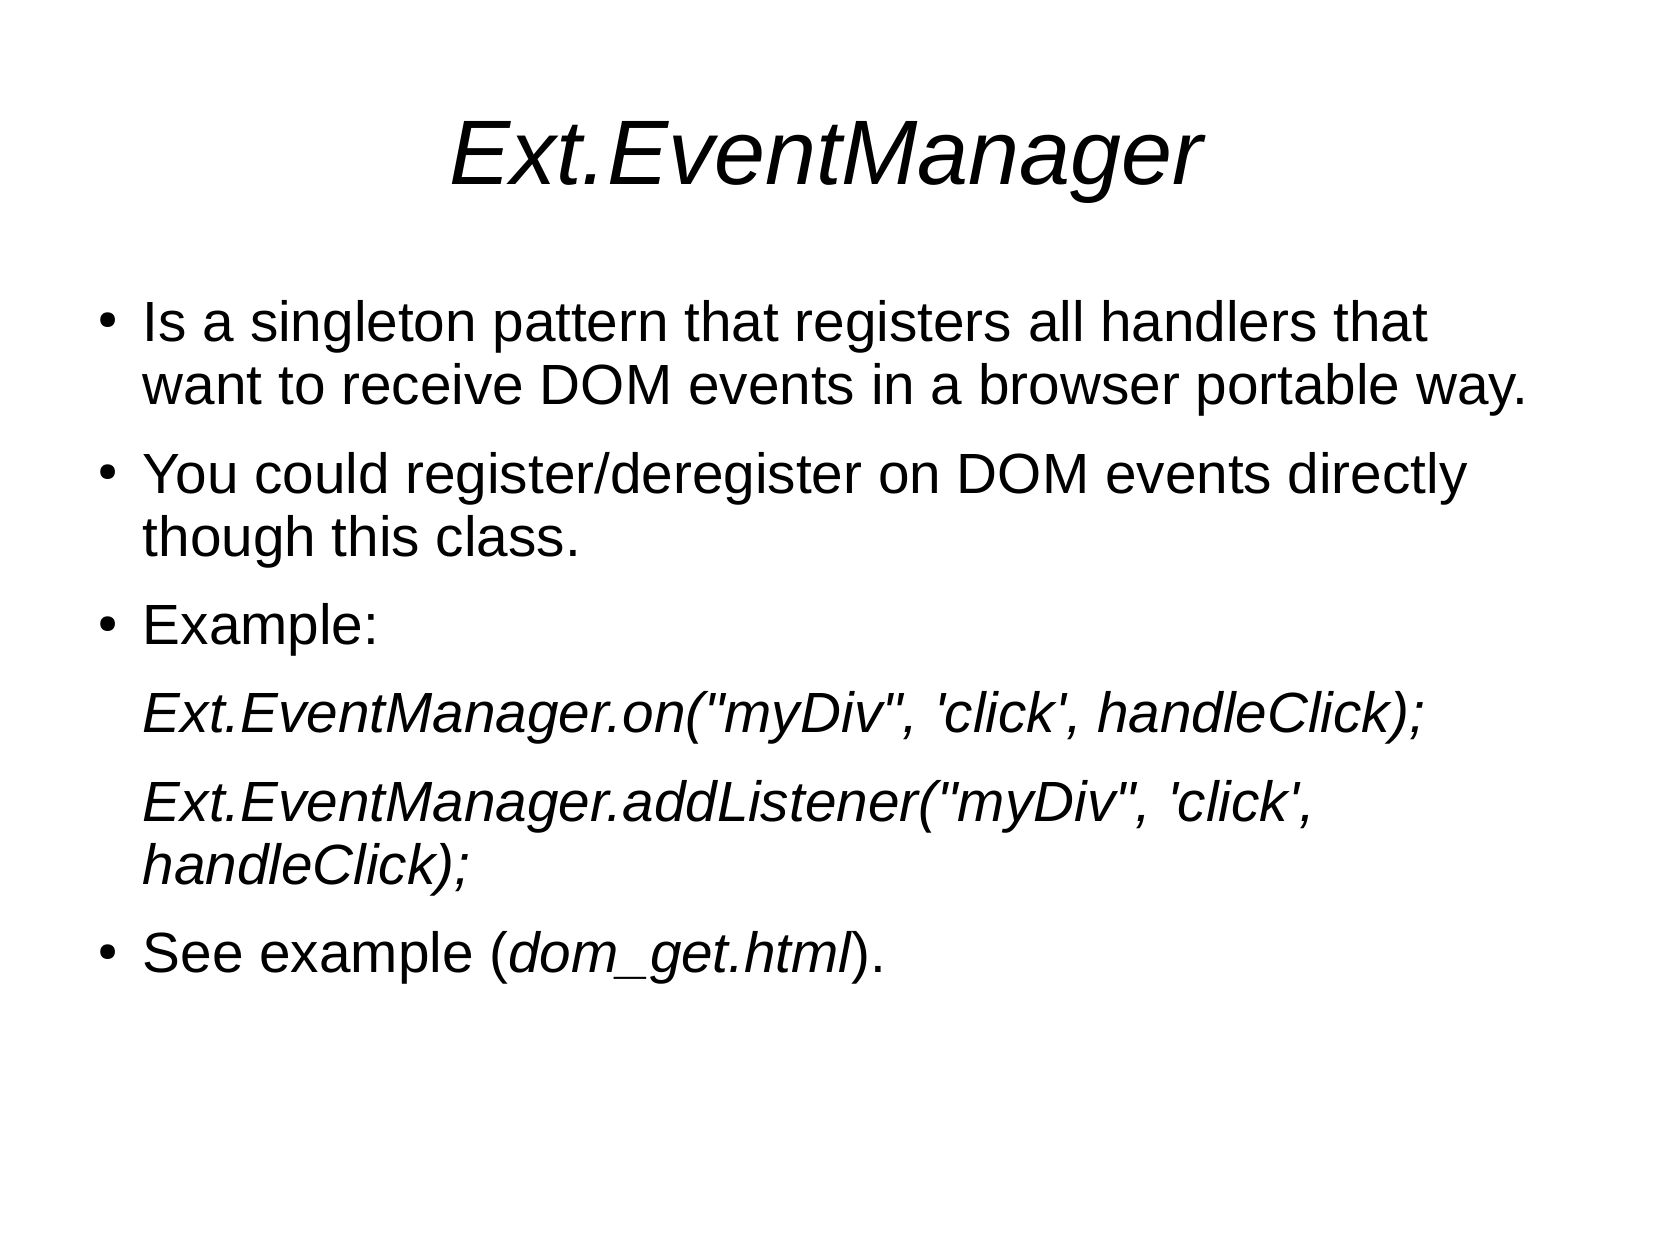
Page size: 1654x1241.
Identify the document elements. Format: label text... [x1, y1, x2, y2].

title Ext.EventManager [82, 49, 1571, 257]
list Is a singleton pattern that registers all handlers that want to receive DOM events in a browser portable way. You could register/deregister on DOM events directly though this class. Example: Ext.EventManager.on("myDiv", 'click', handleClick); Ext.EventManager.addListener("myDiv", 'click', handleClick); See example (dom_get.html). [82, 290, 1538, 1010]
